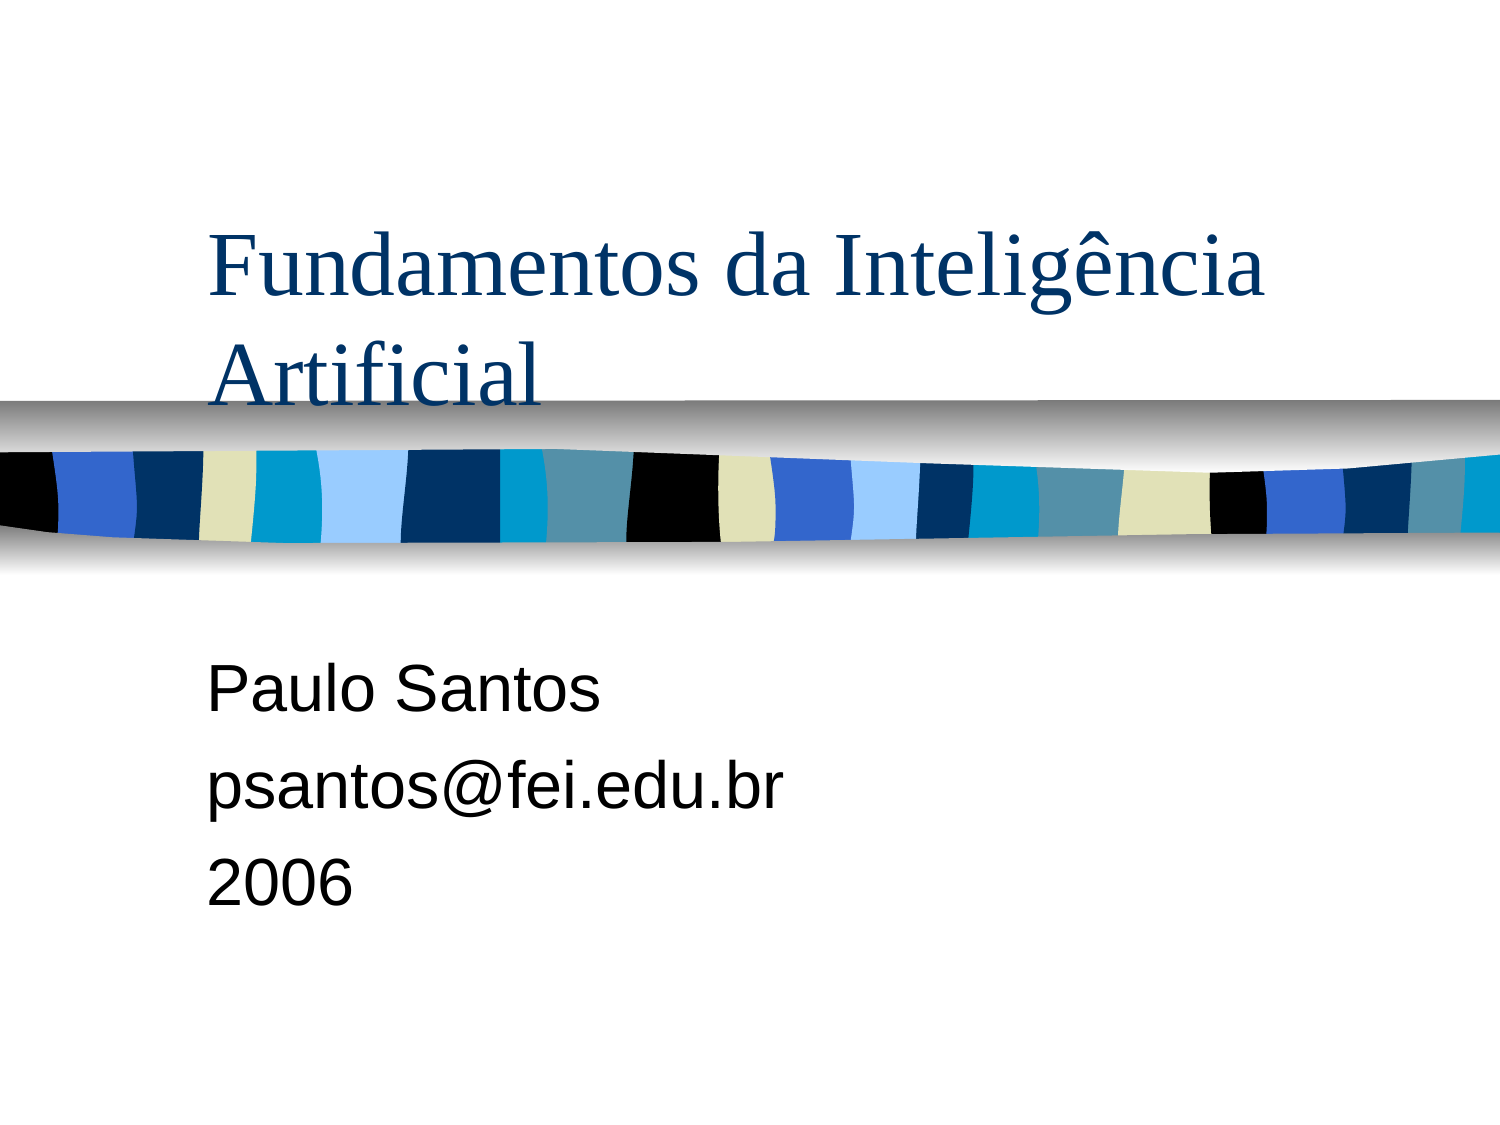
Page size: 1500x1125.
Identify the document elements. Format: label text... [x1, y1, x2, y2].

title Fundamentos da Inteligência Artificial [192, 196, 1468, 432]
subtitle Paulo Santos psantos@fei.edu.br 2006 [191, 637, 1242, 927]
